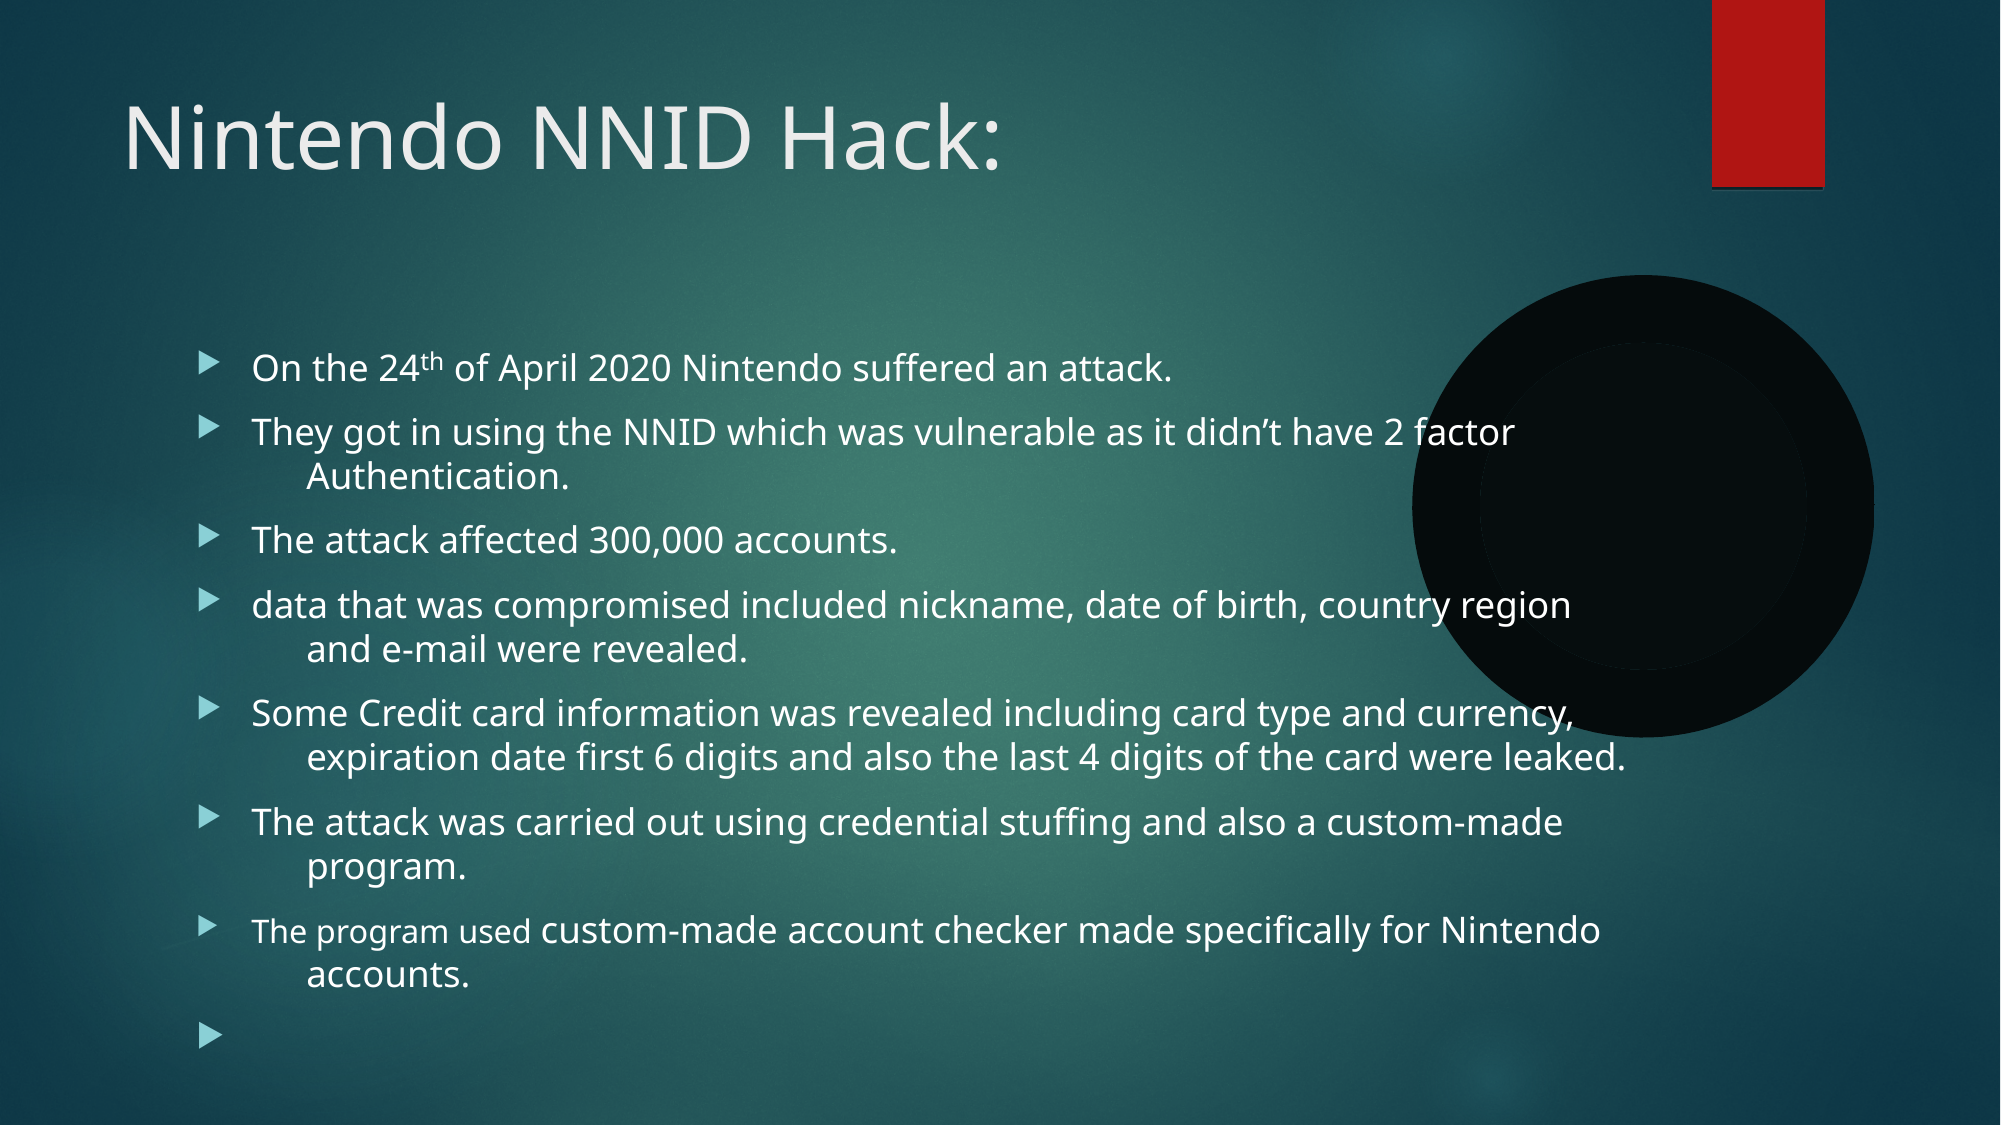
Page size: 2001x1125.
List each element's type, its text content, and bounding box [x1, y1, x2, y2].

list On the 24th of April 2020 Nintendo suffered an attack. They got in using the NNID which was vulnerable as it didn’t have 2 factor Authentication. The attack affected 300,000 accounts. data that was compromised included nickname, date of birth, country region and e-mail were revealed. Some Credit card information was revealed including card type and currency, expiration date first 6 digits and also the last 4 digits of the card were leaked. The attack was carried out using credential stuffing and also a custom-made program. The program used custom-made account checker made specifically for Nintendo accounts. [181, 336, 1649, 1026]
title Nintendo NNID Hack: [106, 74, 1649, 305]
